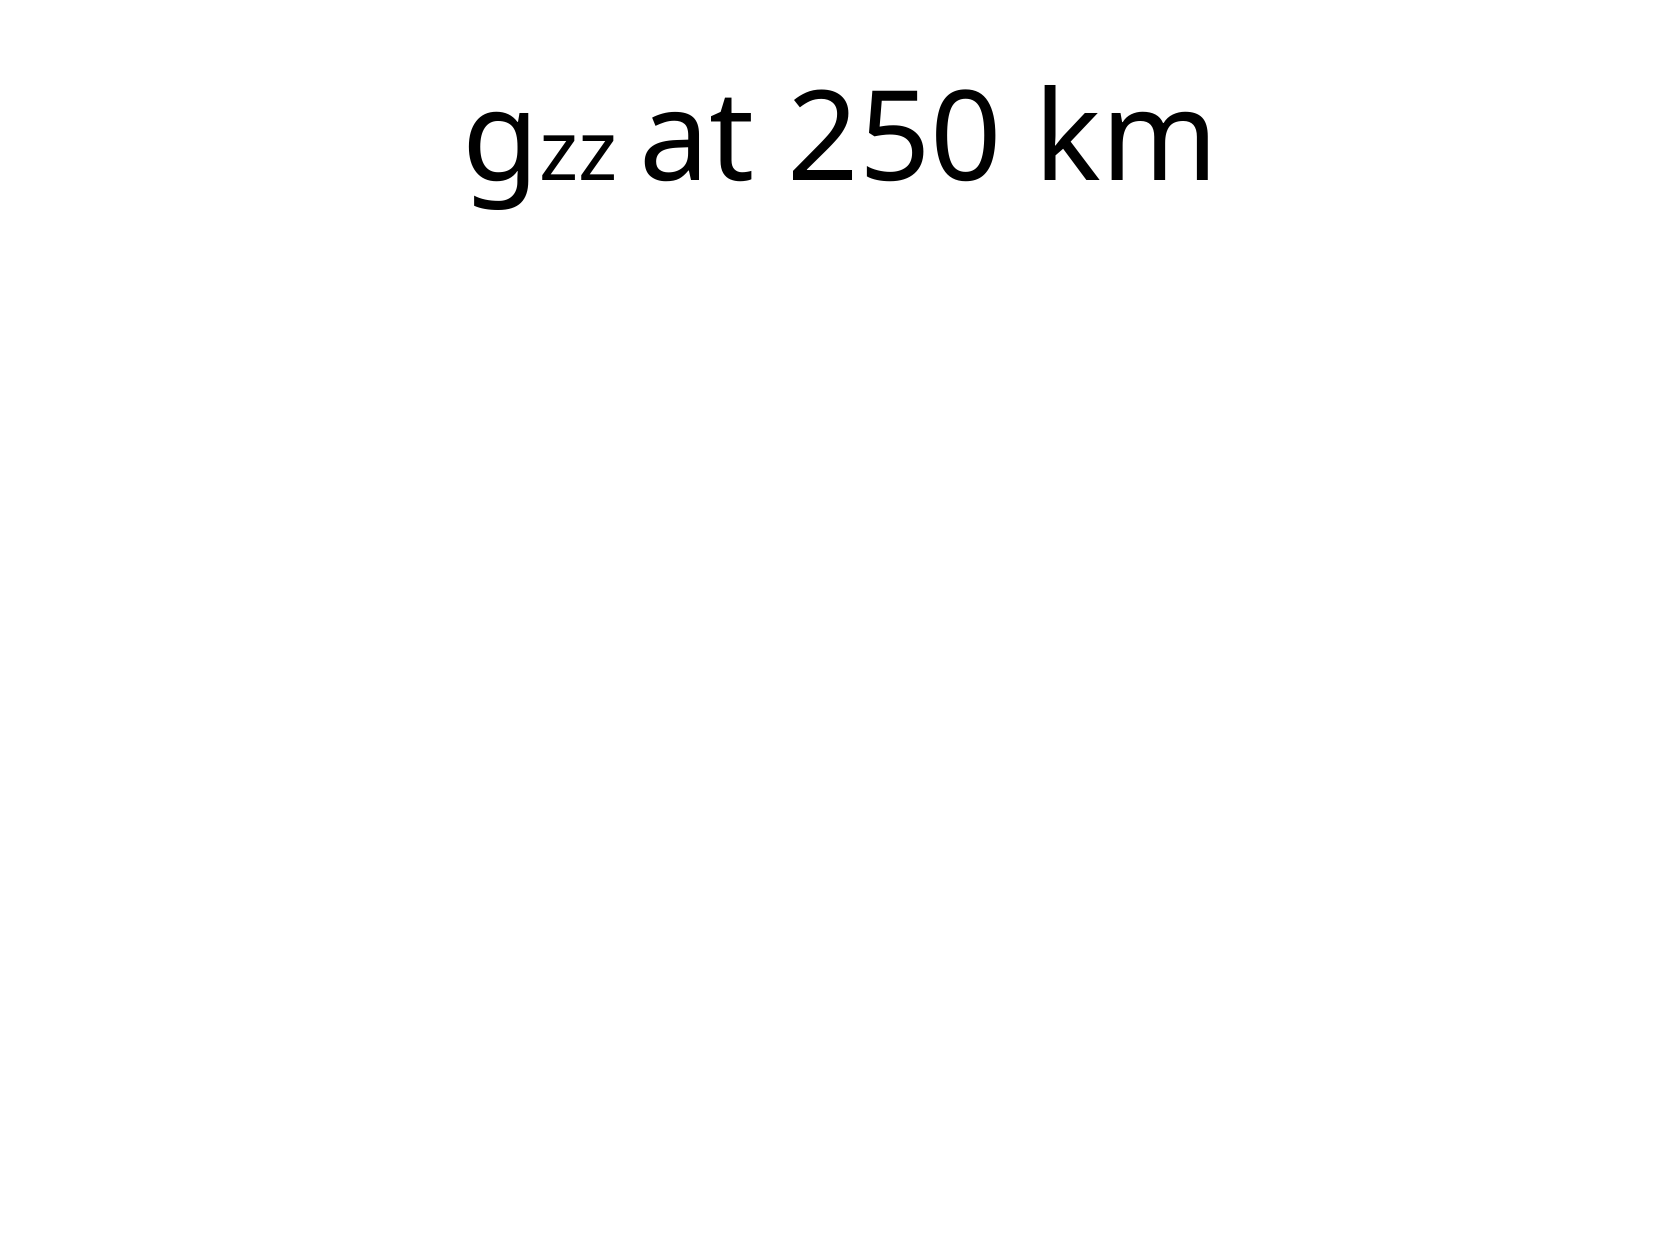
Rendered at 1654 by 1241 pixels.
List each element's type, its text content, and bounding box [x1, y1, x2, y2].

text_box gzz at 250 km [447, 39, 1206, 195]
picture [150, 90, 1502, 1241]
